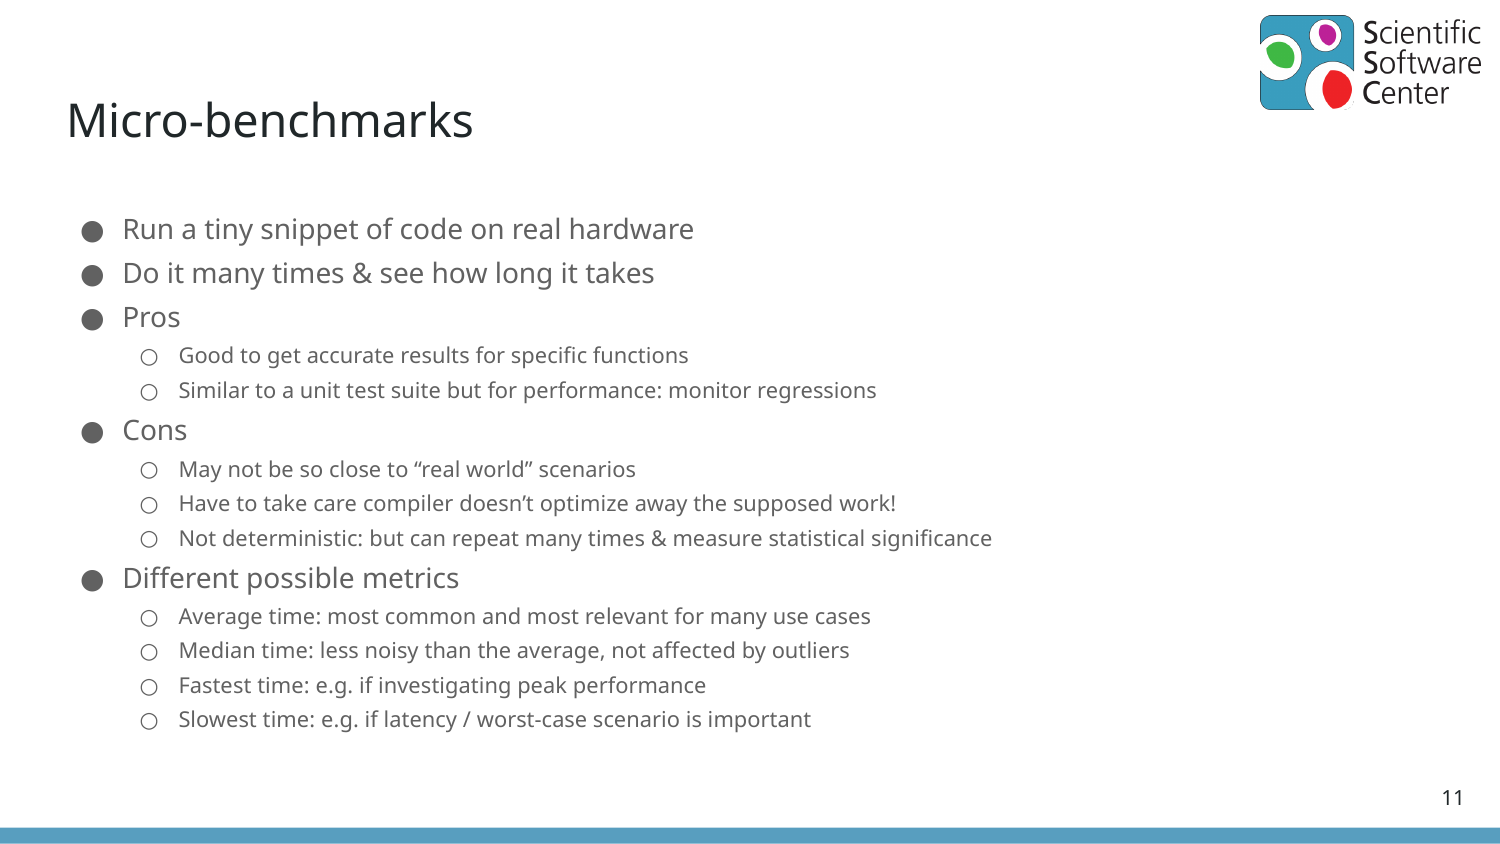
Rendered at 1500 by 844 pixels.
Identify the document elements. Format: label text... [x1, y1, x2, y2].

picture [1260, 15, 1481, 110]
title Micro-benchmarks [51, 72, 1449, 167]
slide_number <number> [1389, 764, 1480, 830]
list Run a tiny snippet of code on real hardware Do it many times & see how long it takes Pros Good to get accurate results for specific functions Similar to a unit test suite but for performance: monitor regressions Cons May not be so close to “real world” scenarios Have to take care compiler doesn’t optimize away the supposed work! Not deterministic: but can repeat many times & measure statistical significance Different possible metrics Average time: most common and most relevant for many use cases Median time: less noisy than the average, not affected by outliers Fastest time: e.g. if investigating peak performance Slowest time: e.g. if latency / worst-case scenario is important [51, 189, 1449, 750]
